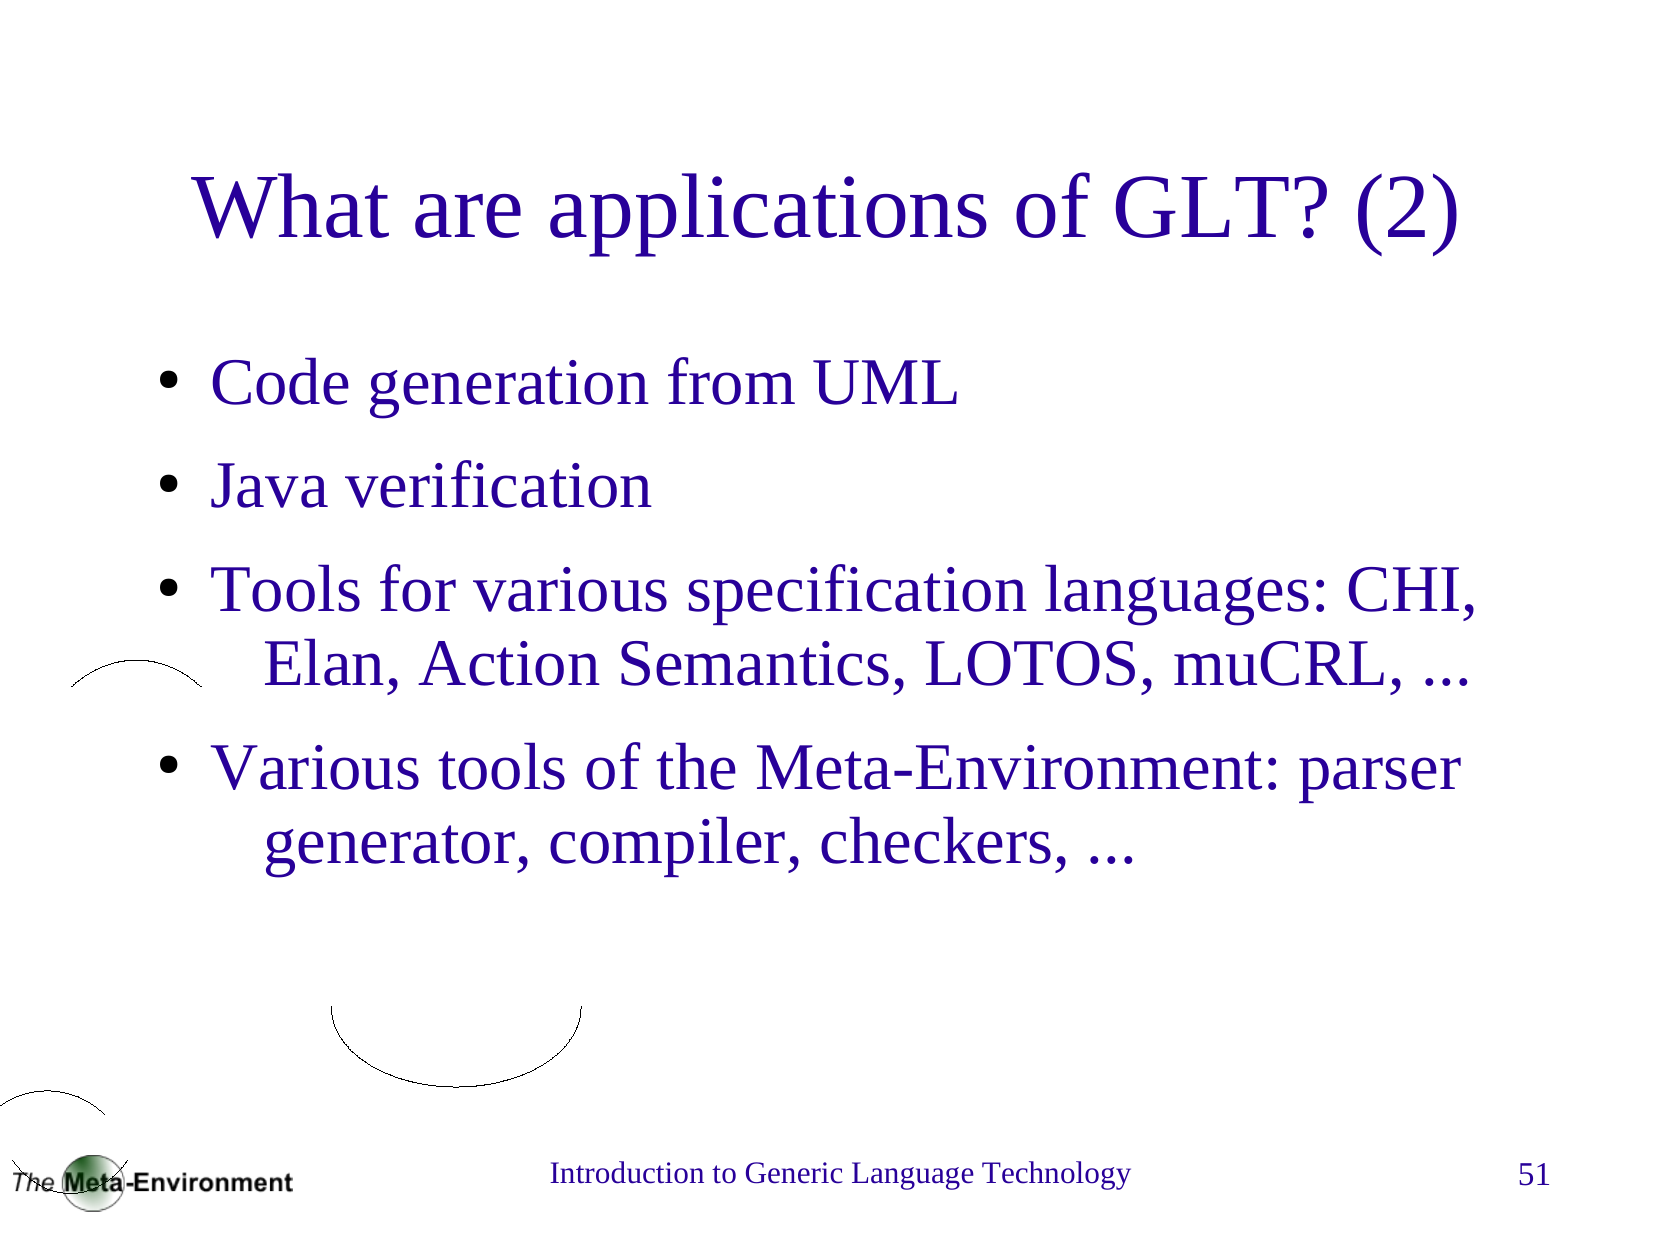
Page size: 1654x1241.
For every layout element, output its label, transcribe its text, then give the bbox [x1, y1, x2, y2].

picture [13, 1155, 293, 1212]
list Code generation from UML Java verification Tools for various specification languages: CHI, Elan, Action Semantics, LOTOS, muCRL, ... Various tools of the Meta-Environment: parser generator, compiler, checkers, ... [121, 344, 1534, 1127]
title What are applications of GLT? (2) [121, 102, 1534, 311]
